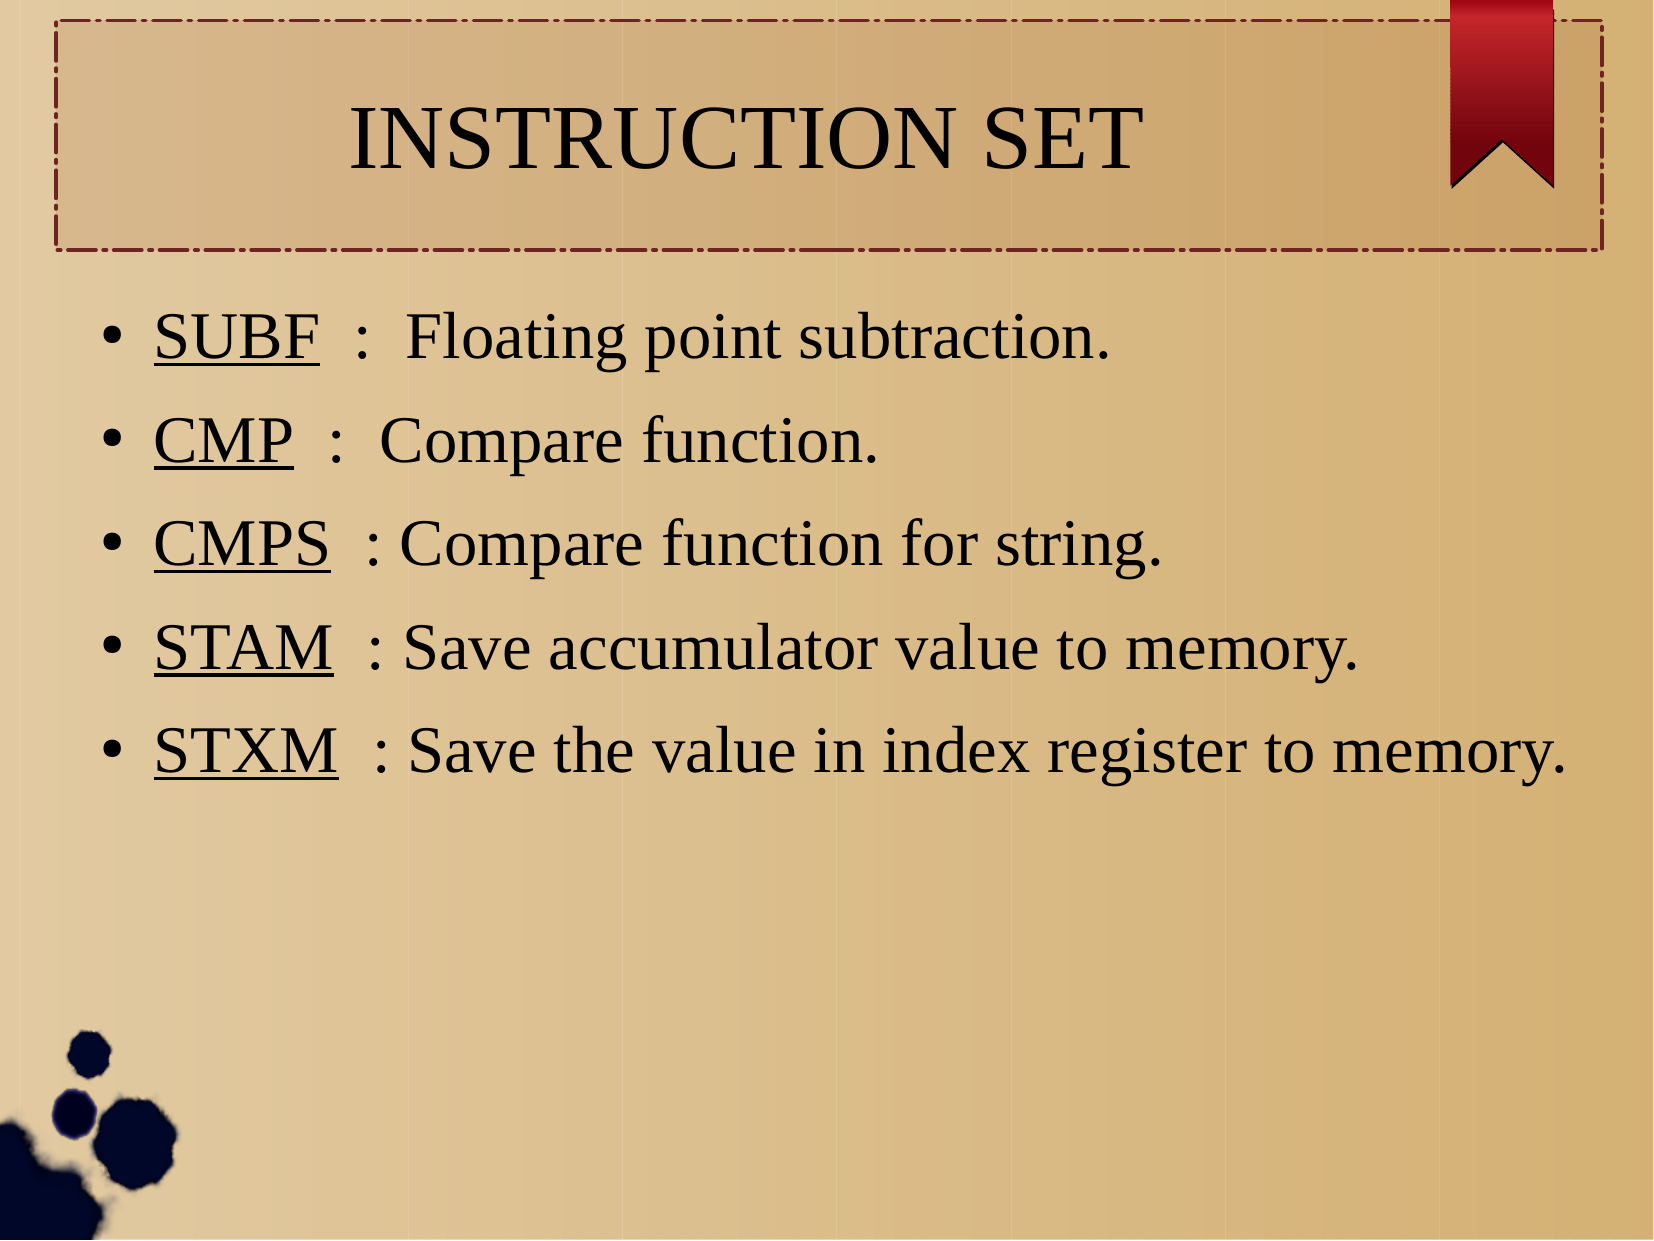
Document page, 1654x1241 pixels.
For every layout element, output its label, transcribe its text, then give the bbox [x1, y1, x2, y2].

list SUBF : Floating point subtraction. CMP : Compare function. CMPS : Compare function for string. STAM : Save accumulator value to memory. STXM : Save the value in index register to memory. [82, 299, 1571, 1019]
title INSTRUCTION SET [82, 47, 1412, 229]
